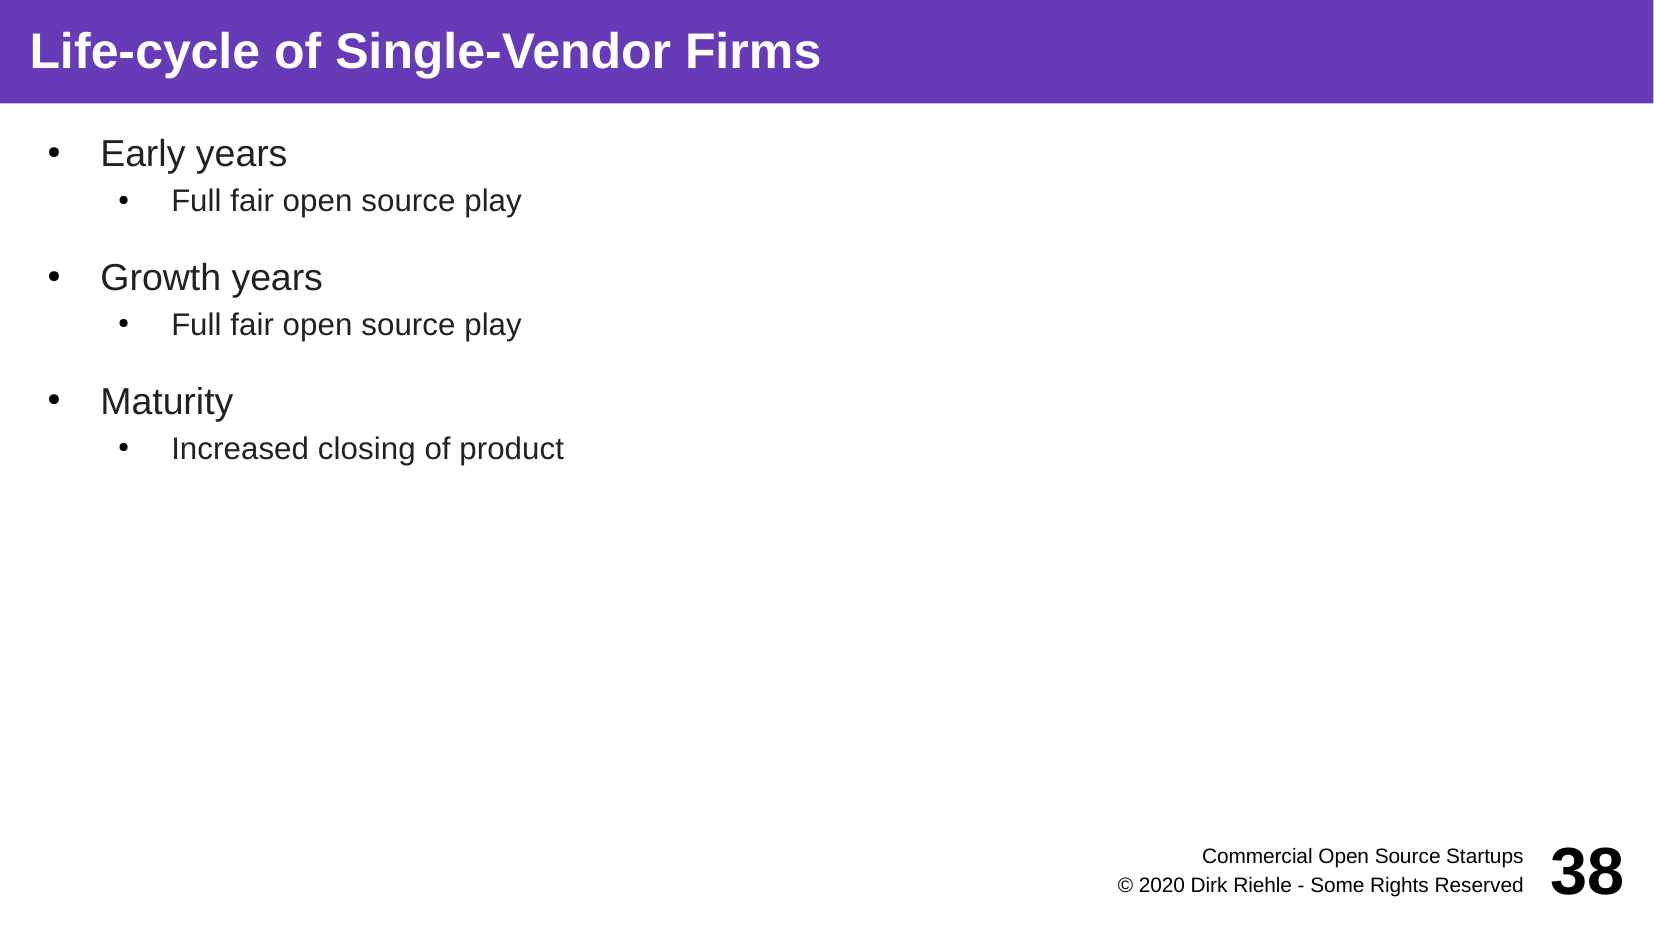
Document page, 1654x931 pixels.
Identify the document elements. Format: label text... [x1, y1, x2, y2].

title Life-cycle of Single-Vendor Firms [0, 0, 1654, 104]
list Early years Full fair open source play Growth years Full fair open source play Maturity Increased closing of product [29, 132, 1625, 813]
